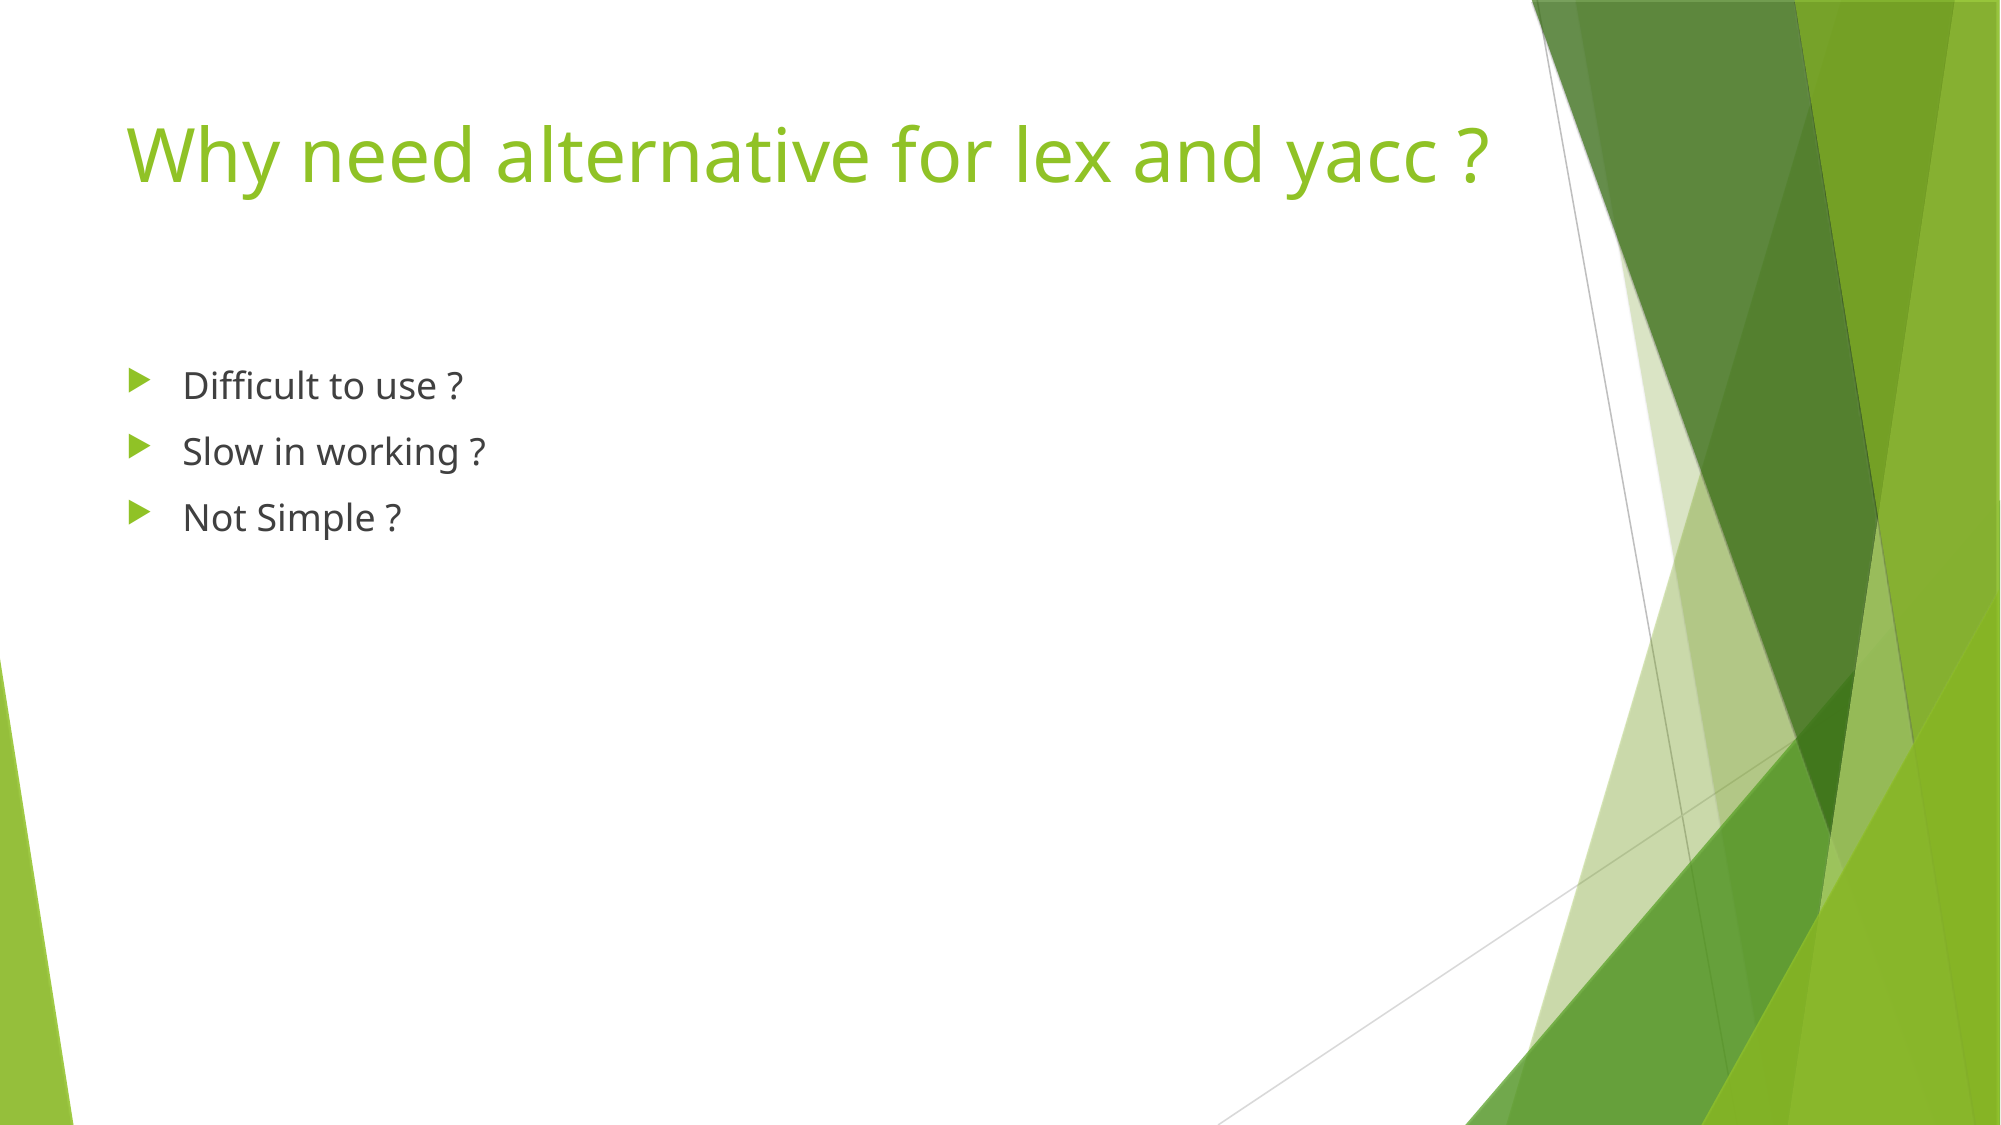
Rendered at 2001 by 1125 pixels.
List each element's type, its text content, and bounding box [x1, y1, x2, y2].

title Why need alternative for lex and yacc ? [111, 99, 1522, 317]
list Difficult to use ? Slow in working ? Not Simple ? [111, 354, 1522, 992]
